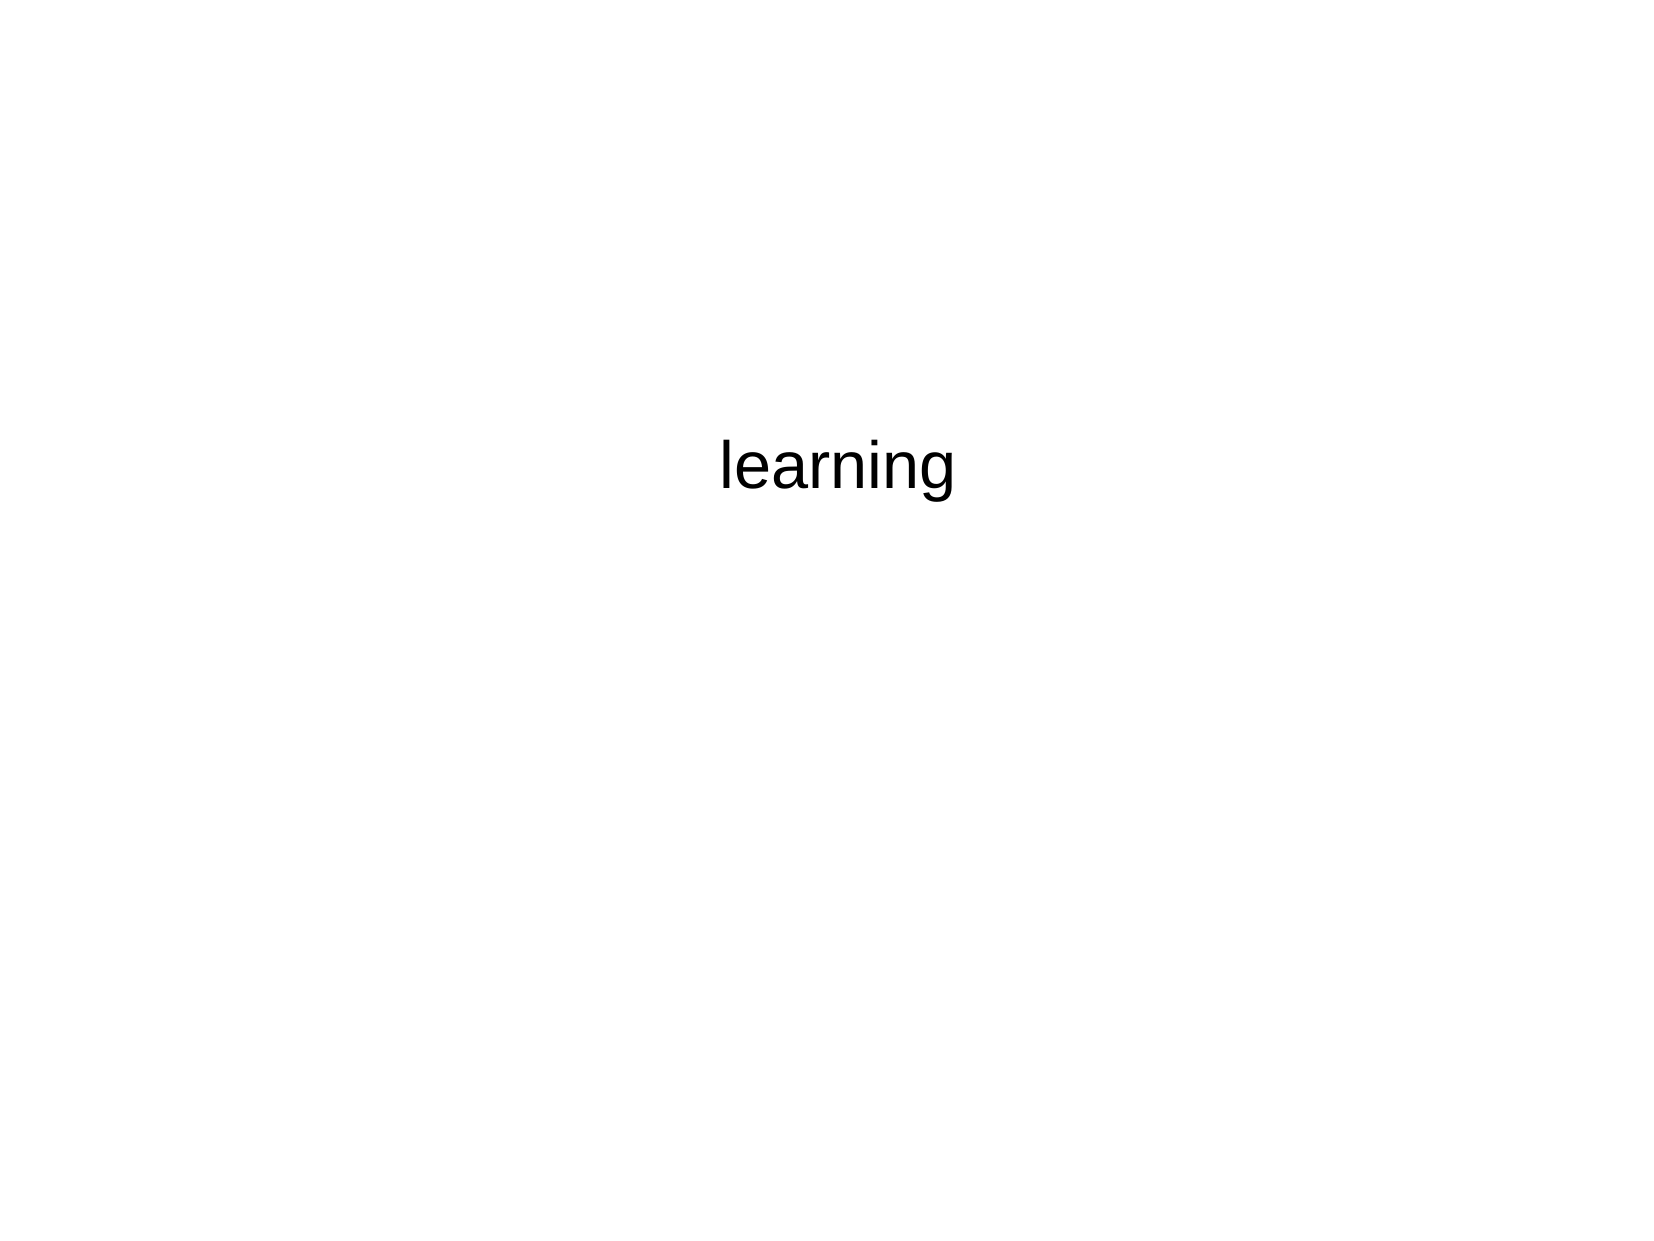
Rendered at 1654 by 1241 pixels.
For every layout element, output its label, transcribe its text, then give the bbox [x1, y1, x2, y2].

subtitle learning [22, 19, 1654, 1166]
